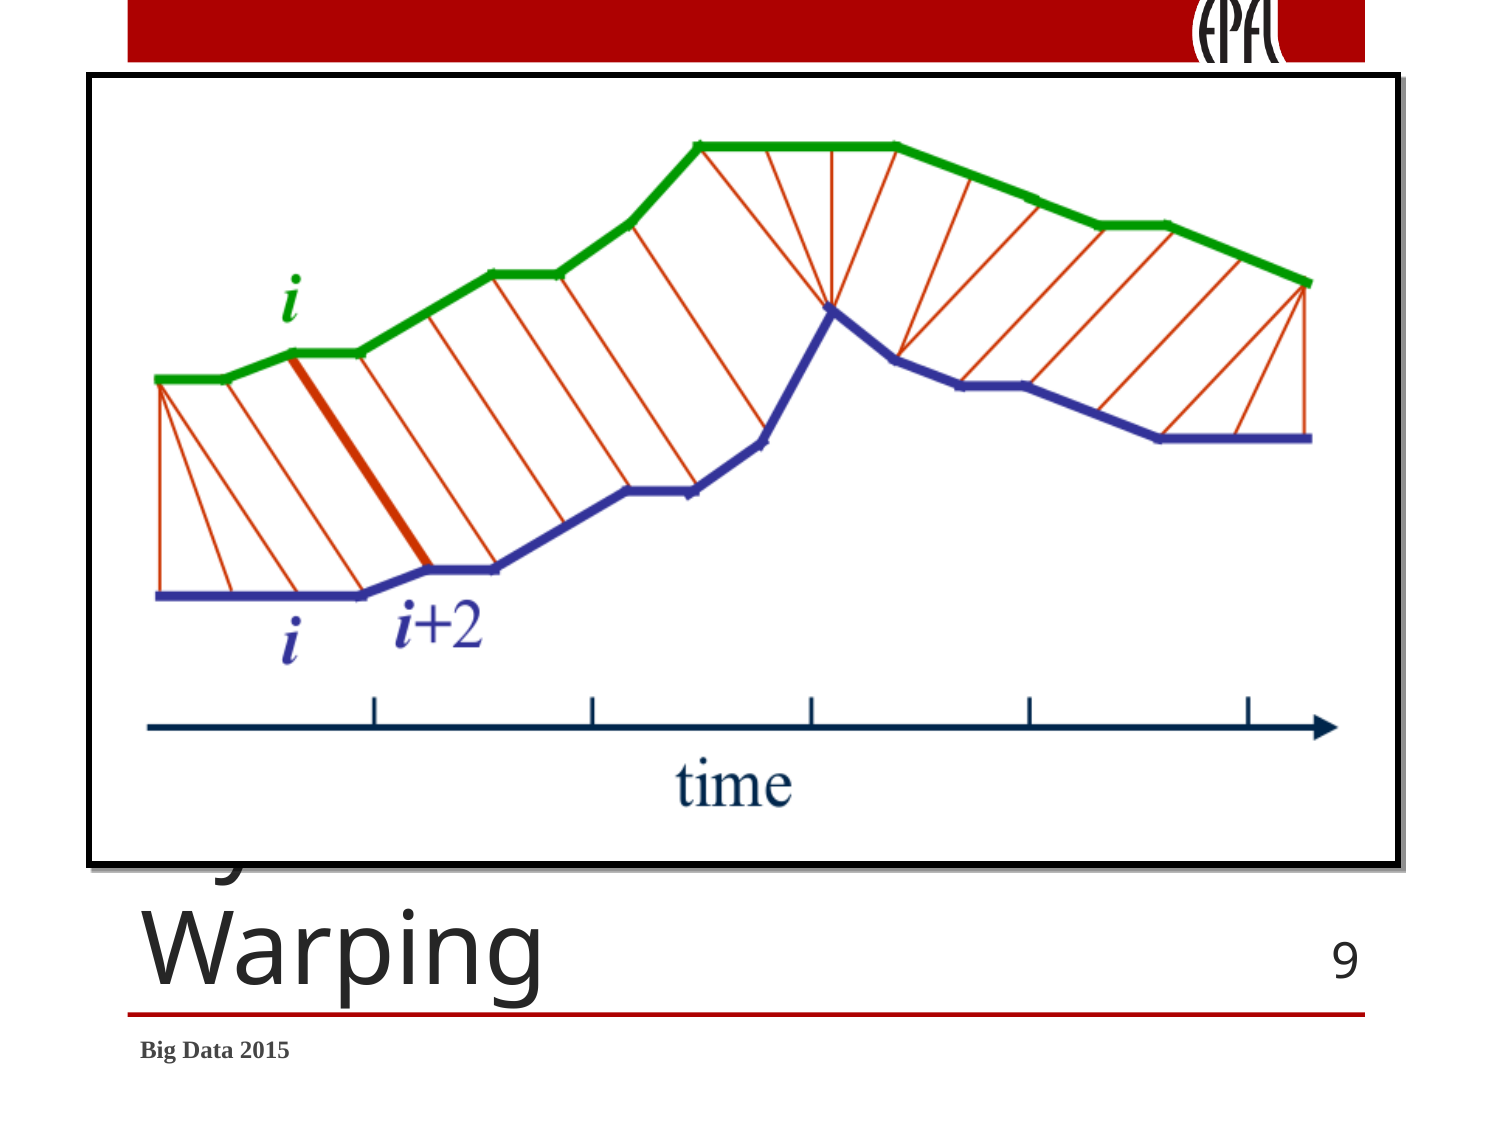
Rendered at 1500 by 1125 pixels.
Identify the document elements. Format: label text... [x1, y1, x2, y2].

picture [0, 0, 1500, 1125]
footer Big Data 2015 [125, 1018, 925, 1079]
title Dynamic Time Warping [125, 873, 1238, 1013]
slide_number <numéro> [1250, 933, 1375, 993]
